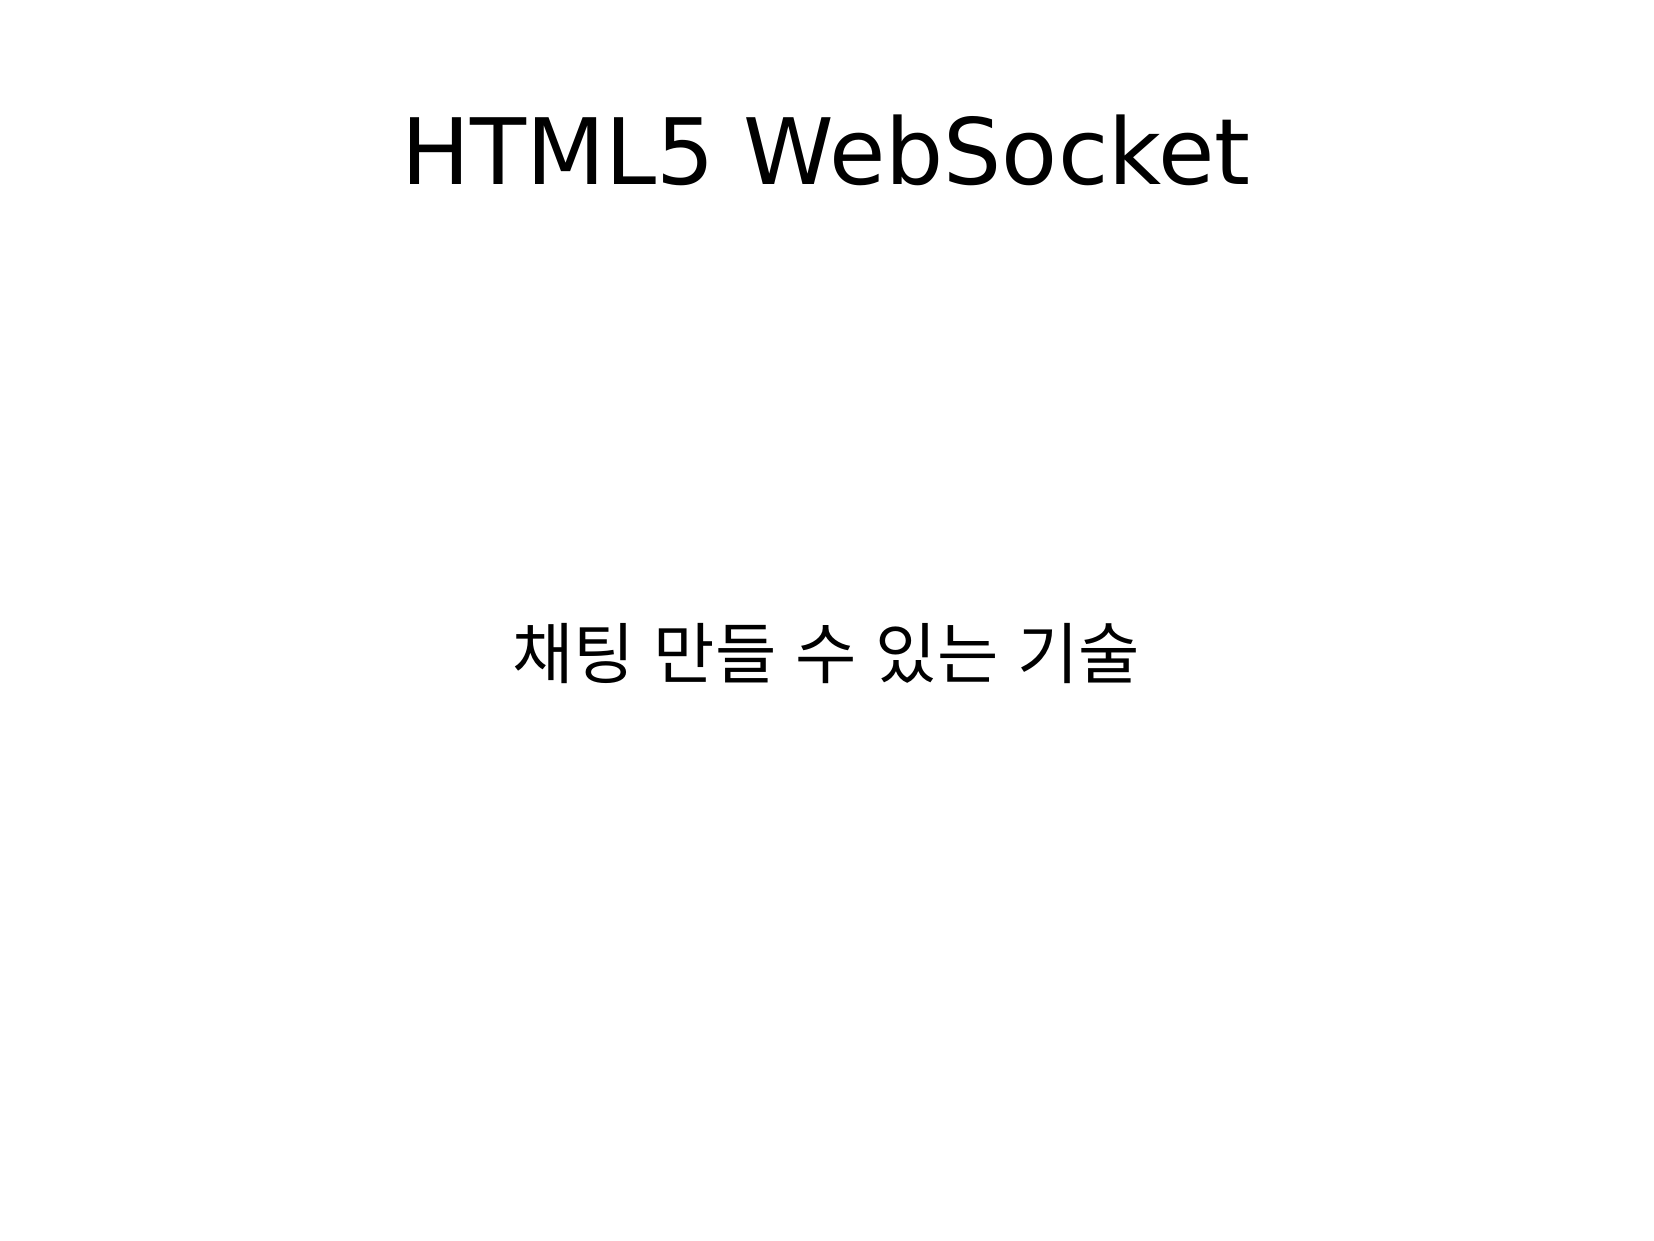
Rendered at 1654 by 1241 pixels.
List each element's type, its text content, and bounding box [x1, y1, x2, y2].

subtitle 채팅 만들 수 있는 기술 [82, 290, 1571, 1010]
title HTML5 WebSocket [82, 49, 1571, 257]
